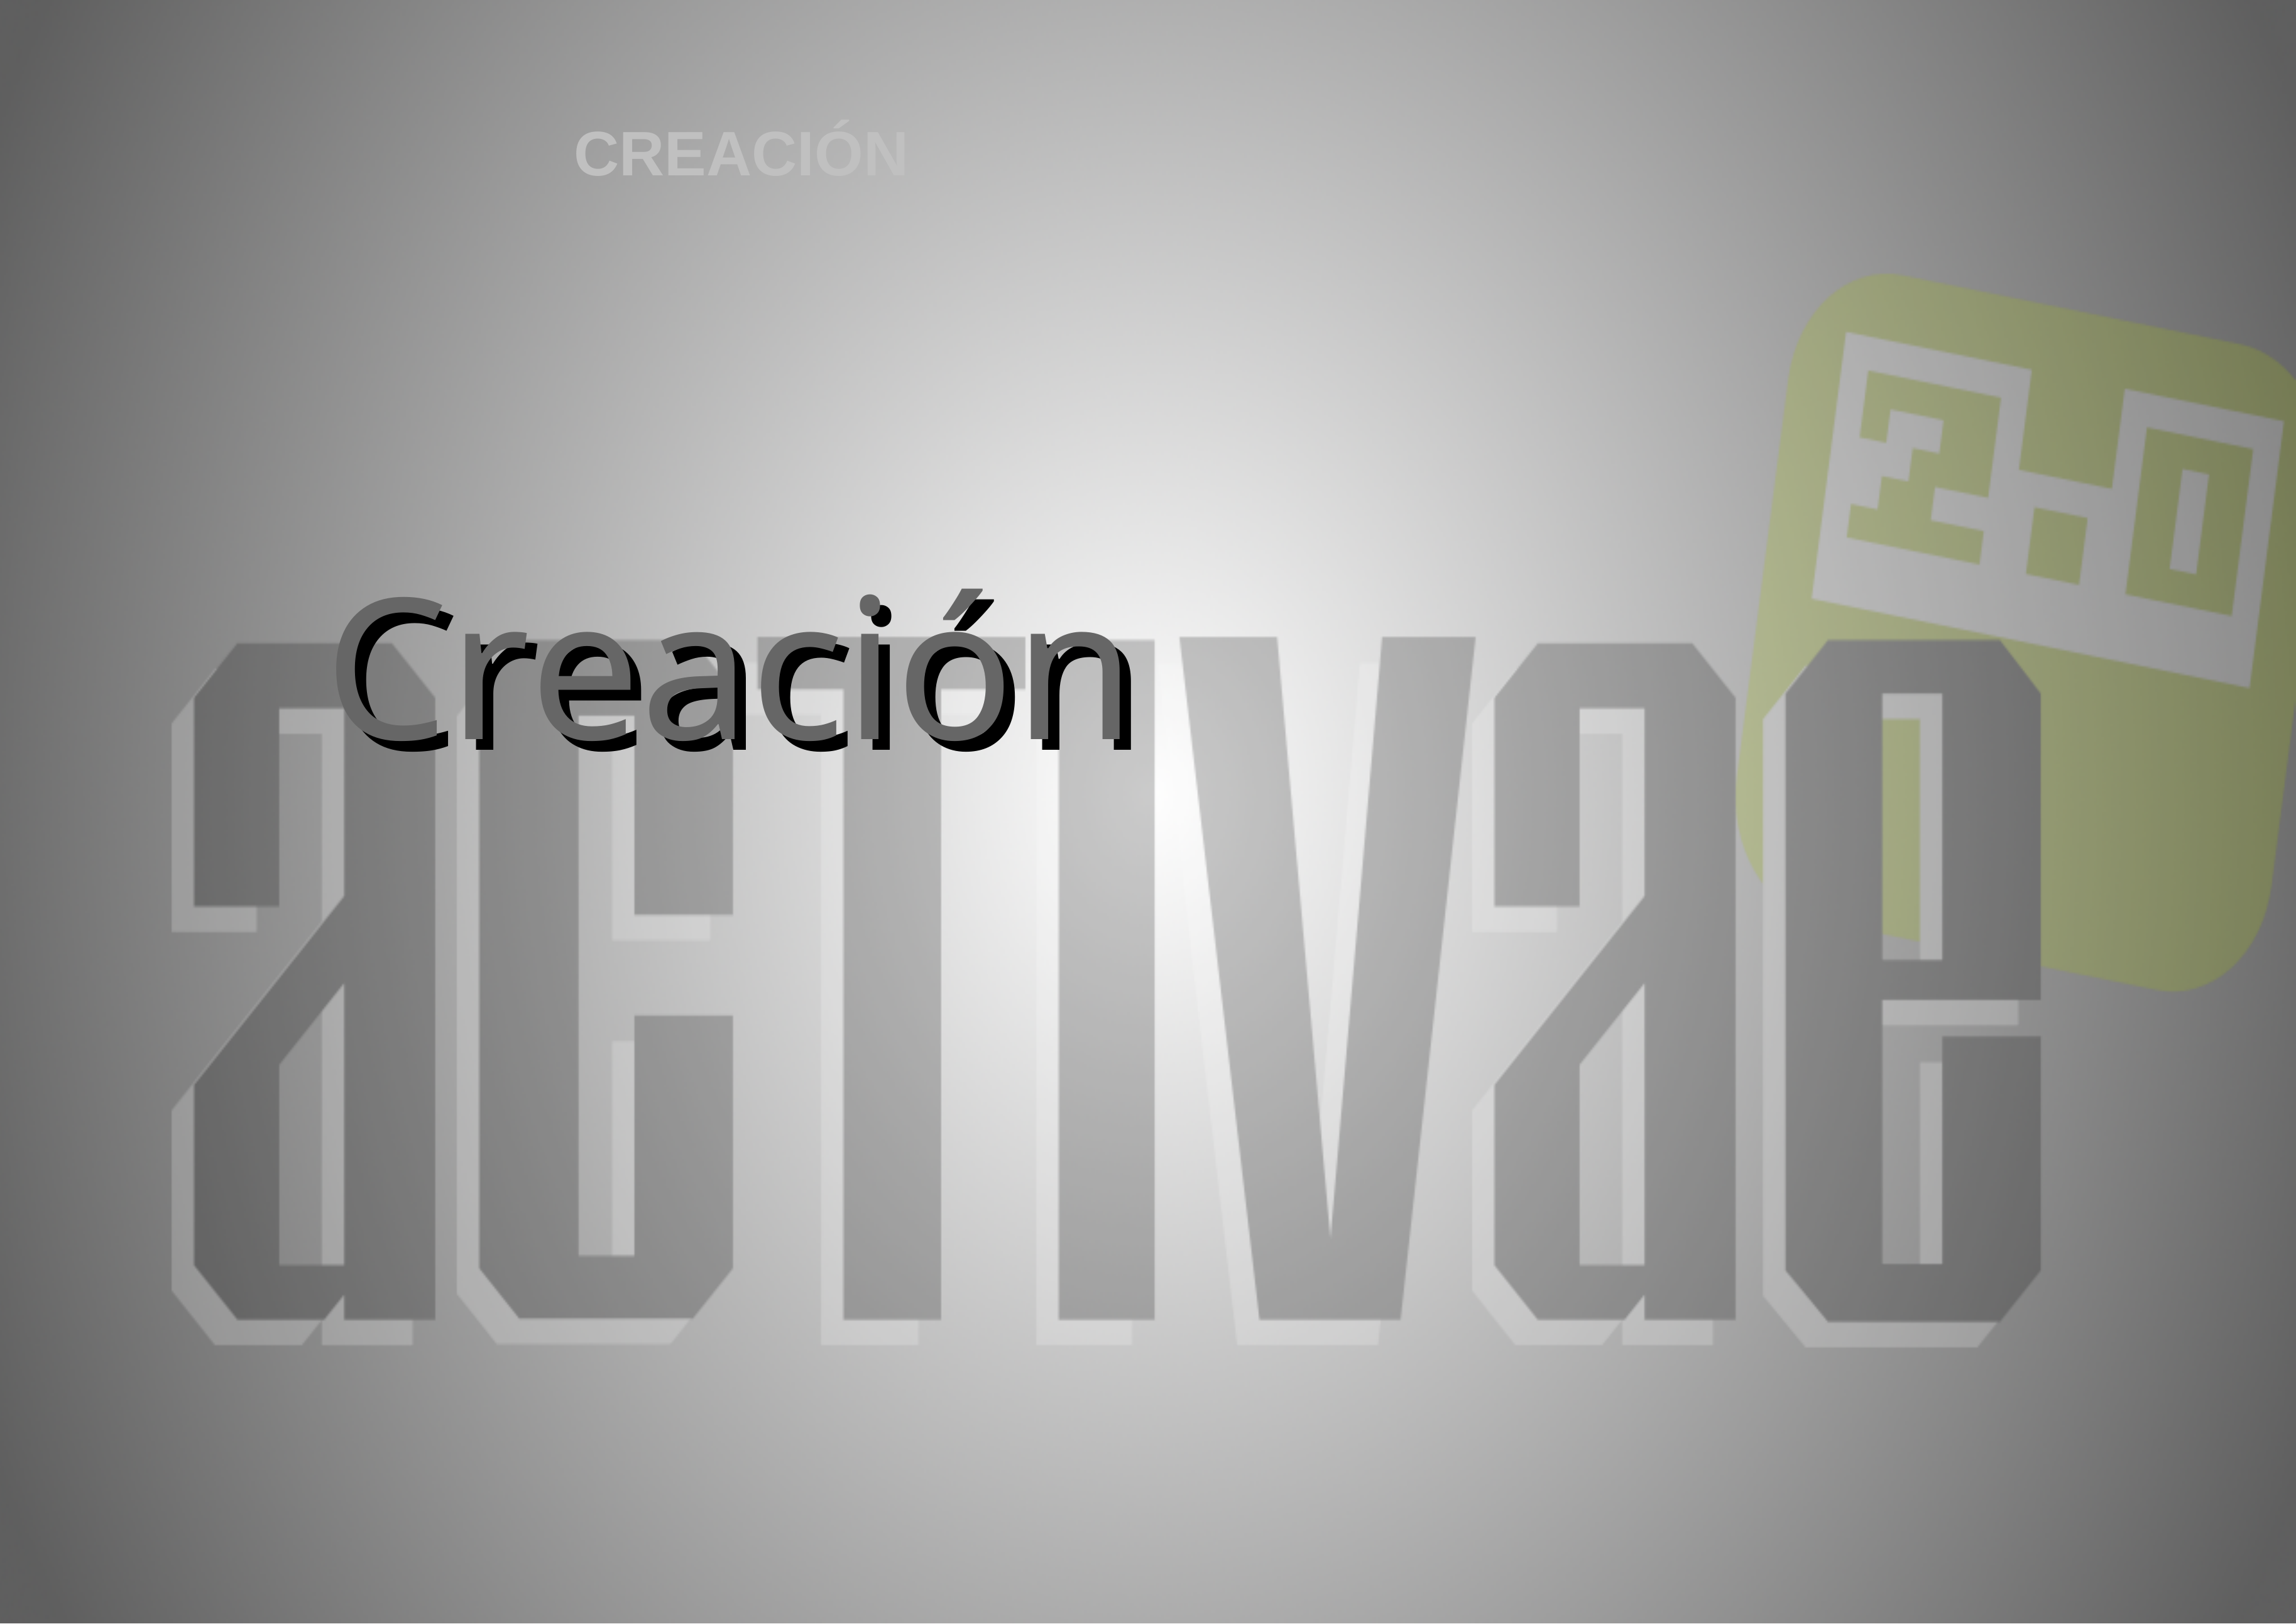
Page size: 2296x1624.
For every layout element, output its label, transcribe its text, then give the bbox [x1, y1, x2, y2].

text_box Creación [315, 538, 2078, 1429]
text_box CREACIÓN [215, 112, 910, 189]
picture [0, 0, 2296, 1623]
